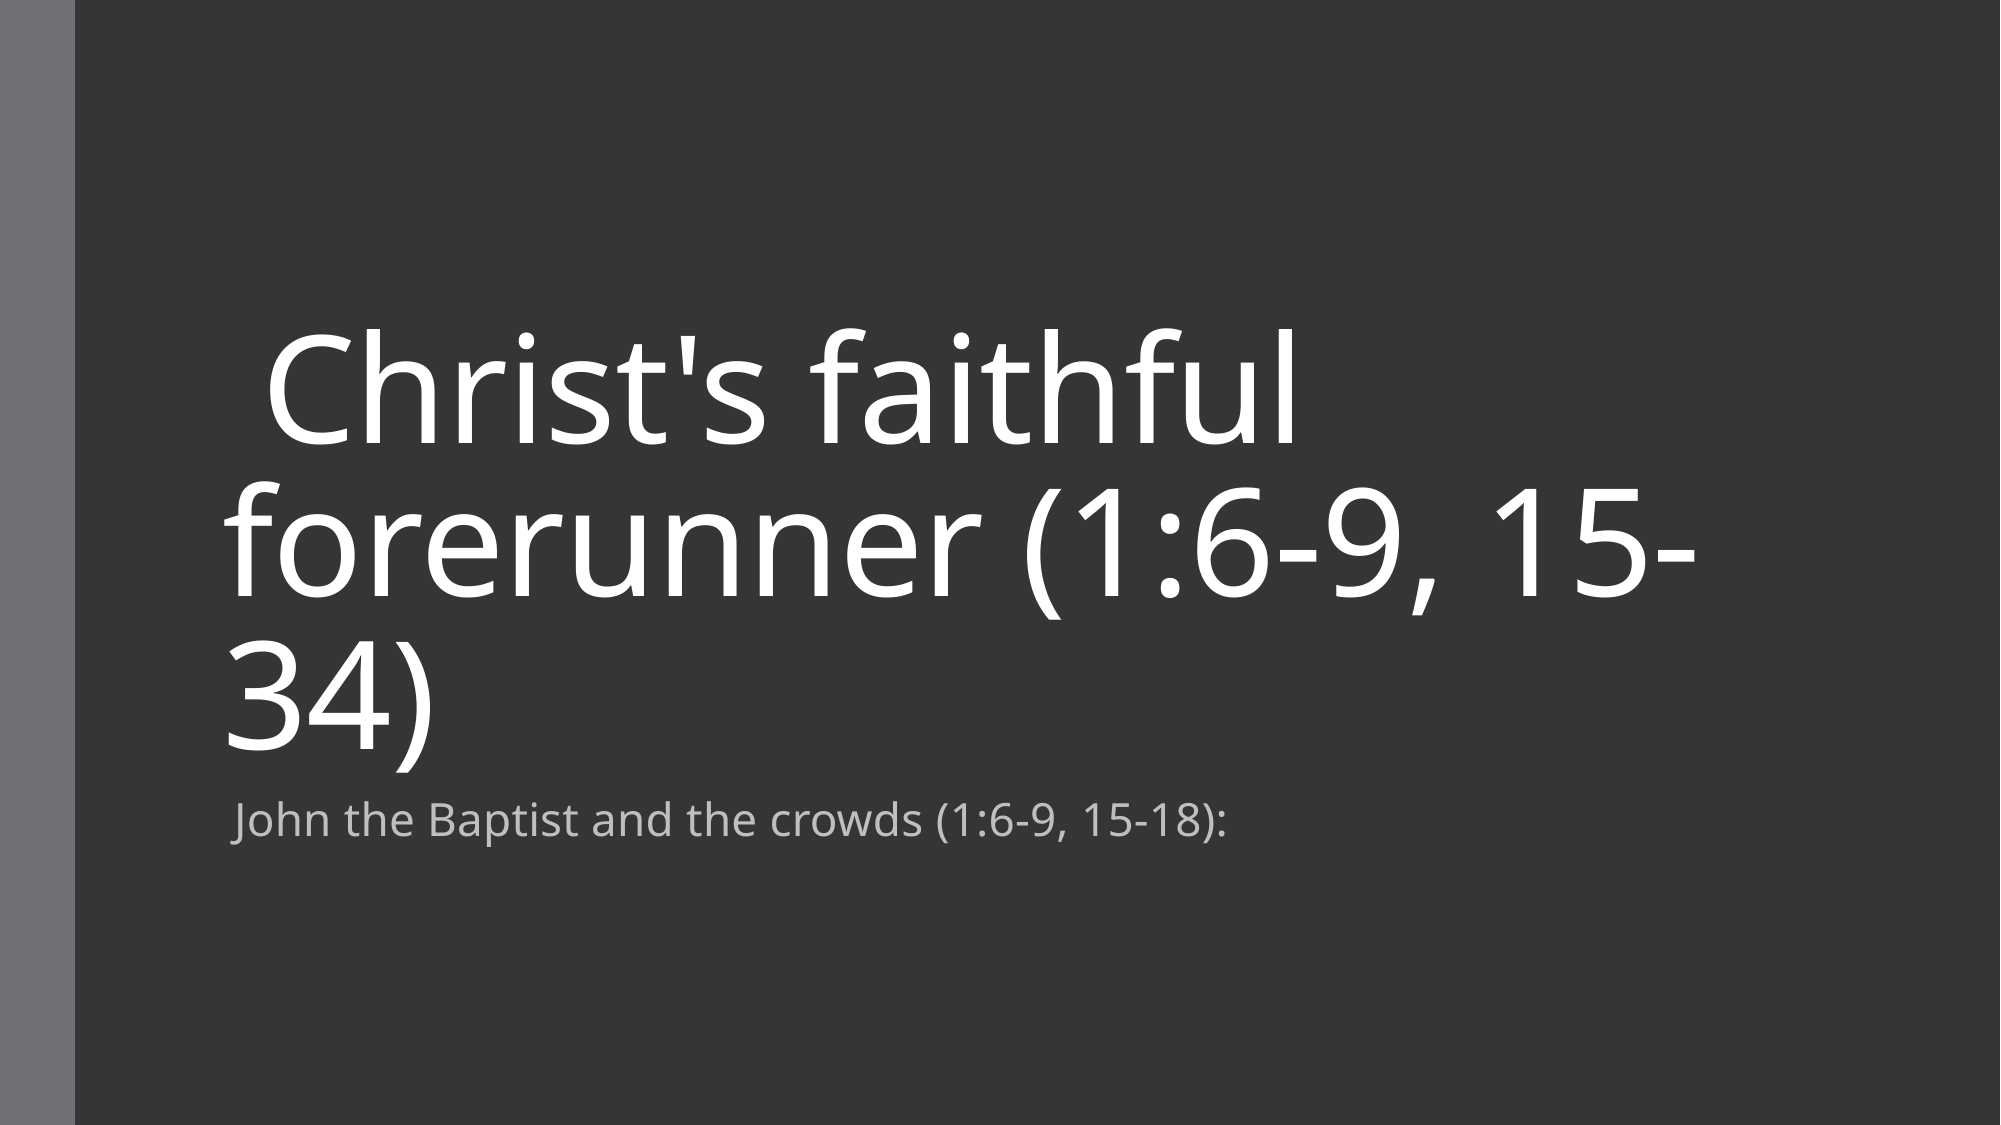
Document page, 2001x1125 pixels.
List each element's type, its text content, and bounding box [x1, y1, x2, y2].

subtitle John the Baptist and the crowds (1:6-9, 15-18): [206, 787, 1752, 1066]
title Christ's faithful forerunner (1:6-9, 15-34) [206, 124, 1752, 787]
